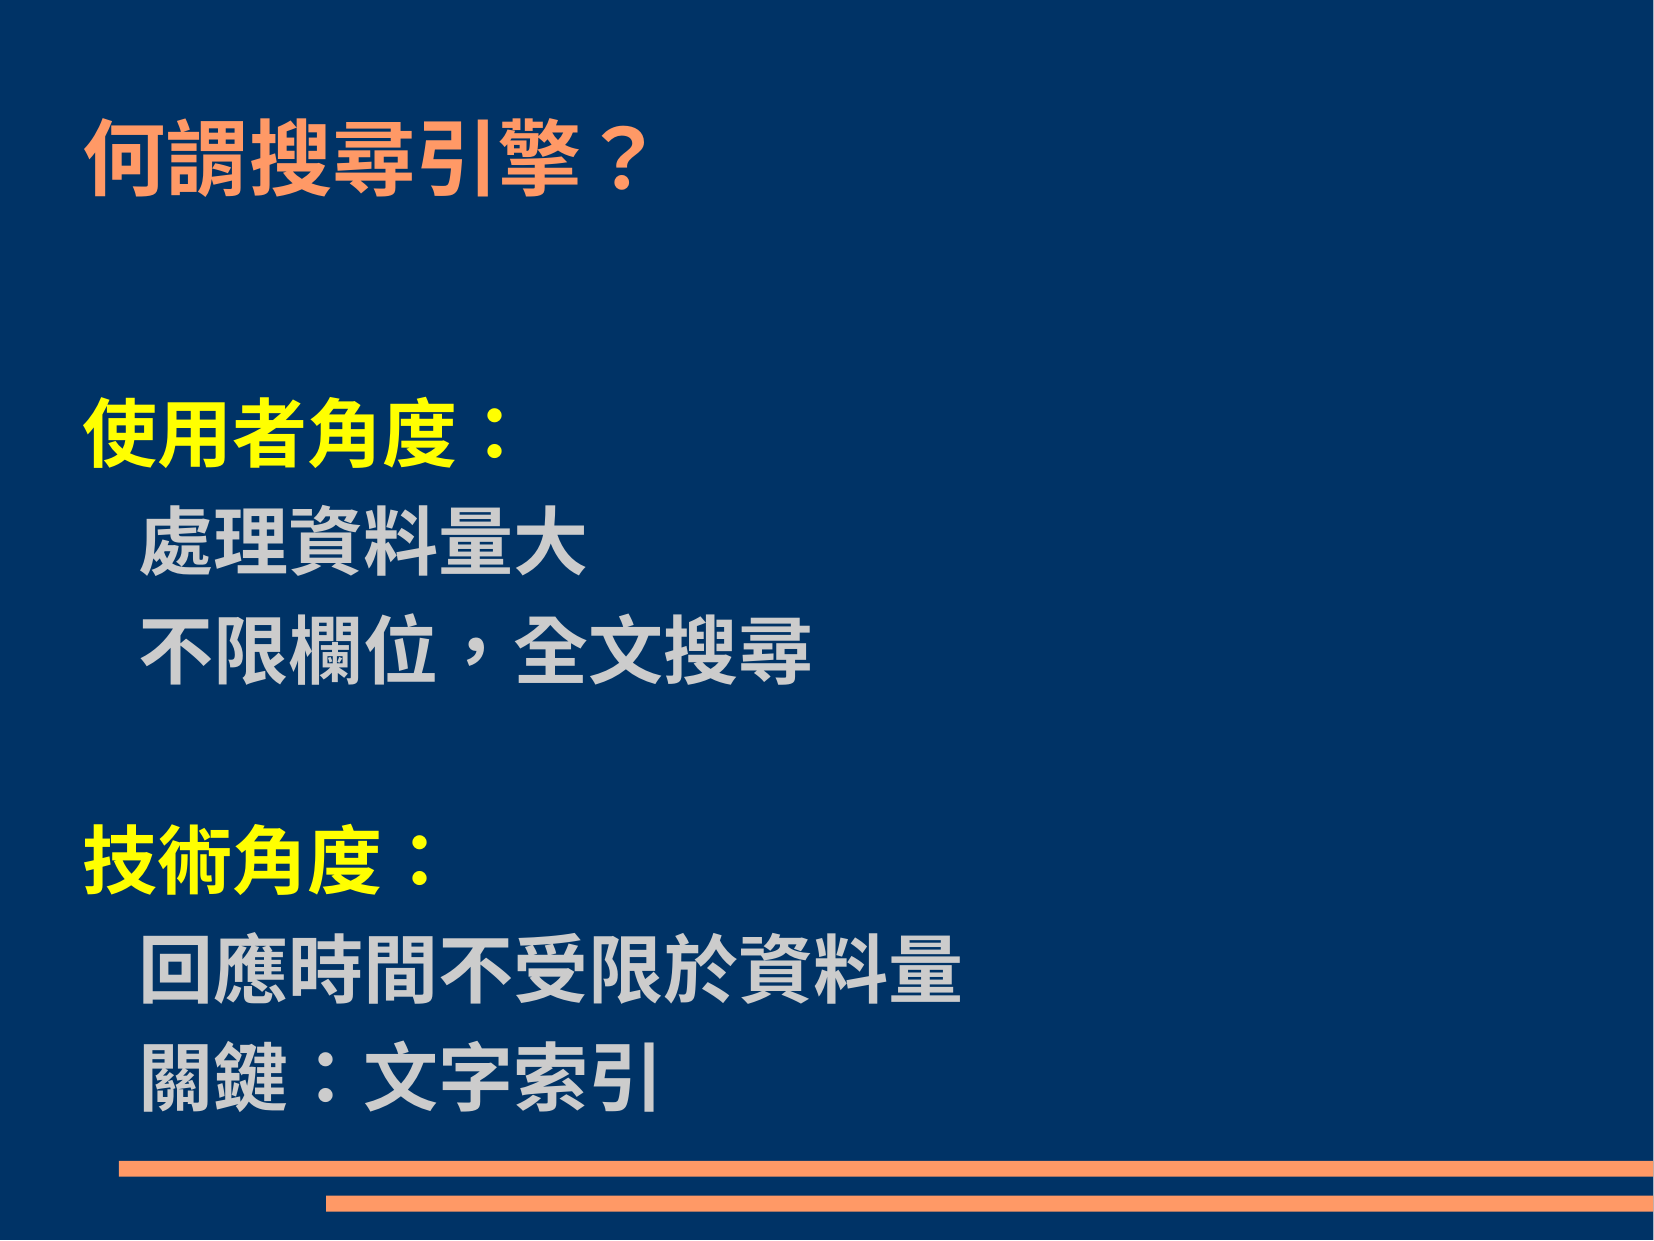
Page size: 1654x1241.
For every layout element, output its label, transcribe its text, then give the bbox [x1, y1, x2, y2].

subtitle 使用者角度： 處理資料量大 不限欄位，全文搜尋 技術角度： 回應時間不受限於資料量 關鍵：文字索引 [82, 220, 1571, 1179]
title 何謂搜尋引擎？ [82, 49, 1571, 220]
